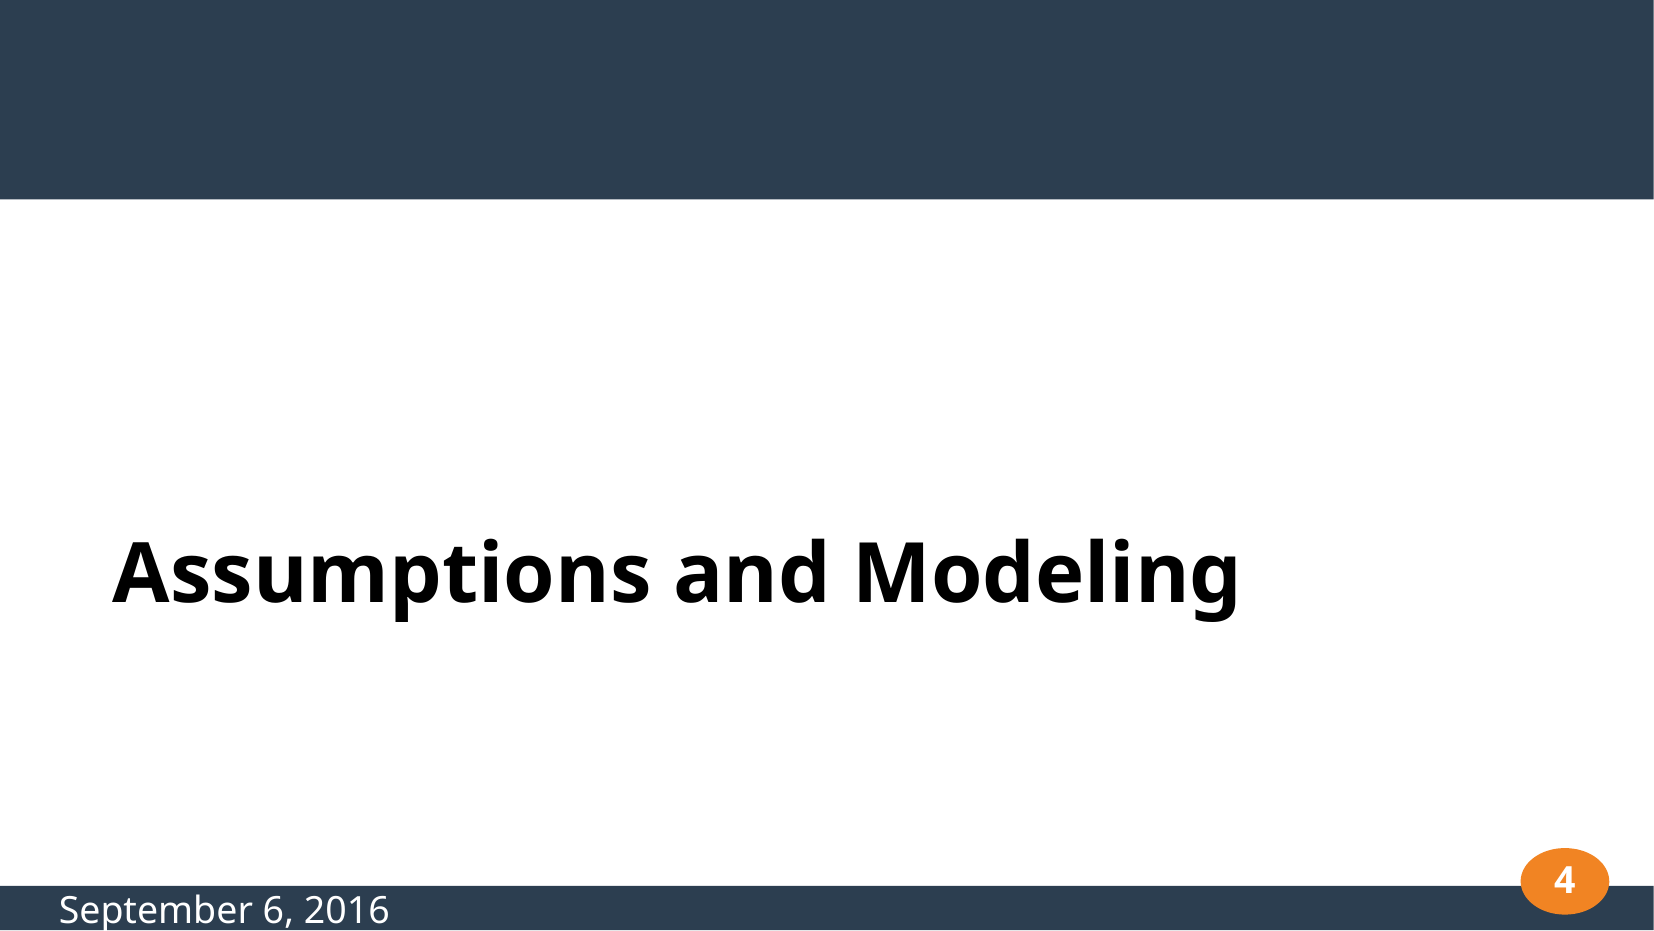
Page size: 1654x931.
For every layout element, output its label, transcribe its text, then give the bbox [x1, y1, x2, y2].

title Assumptions and Modeling [112, 232, 1540, 619]
text_box 5 [1505, 837, 1625, 926]
text_box September 6, 2016 [59, 885, 532, 931]
